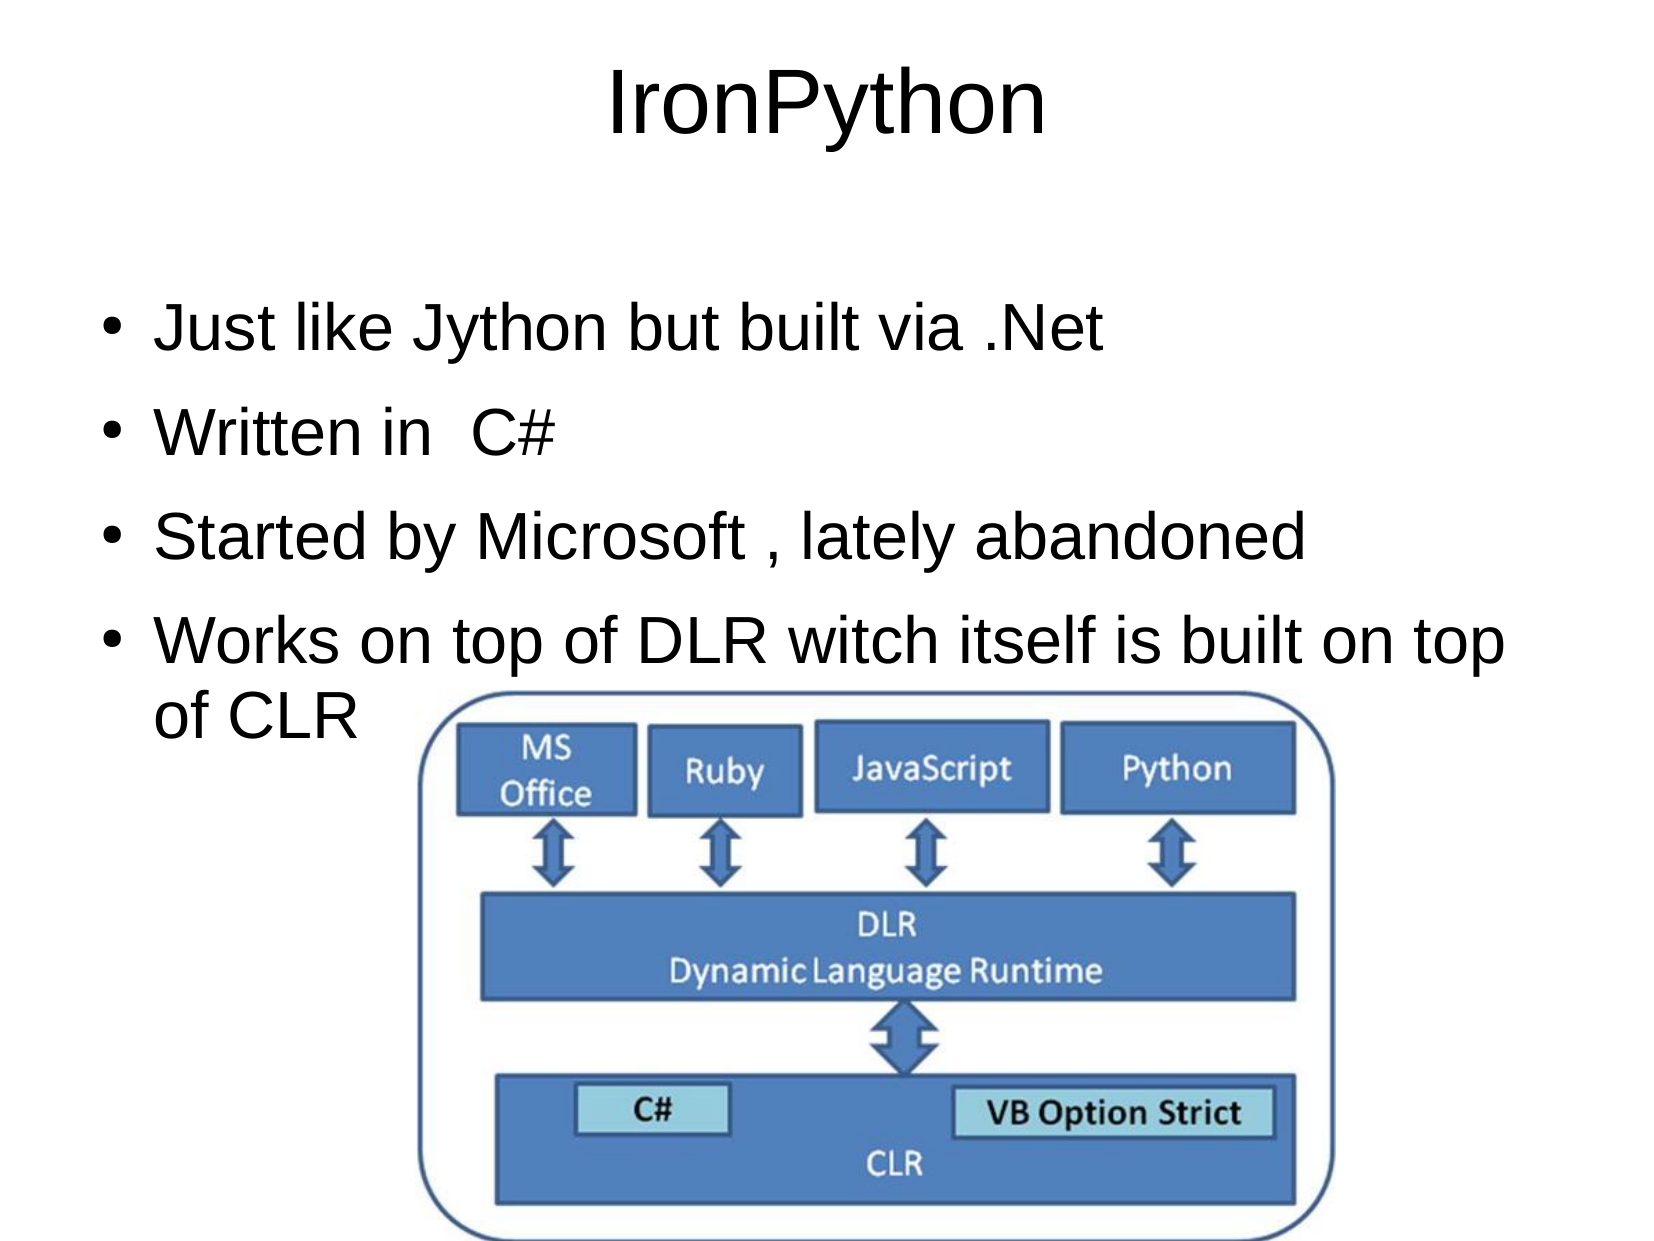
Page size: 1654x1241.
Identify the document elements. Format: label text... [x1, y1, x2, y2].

picture [415, 689, 1336, 1241]
list Just like Jython but built via .Net Written in C# Started by Microsoft , lately abandoned Works on top of DLR witch itself is built on top of CLR [82, 290, 1571, 1010]
title IronPython [82, 49, 1571, 257]
